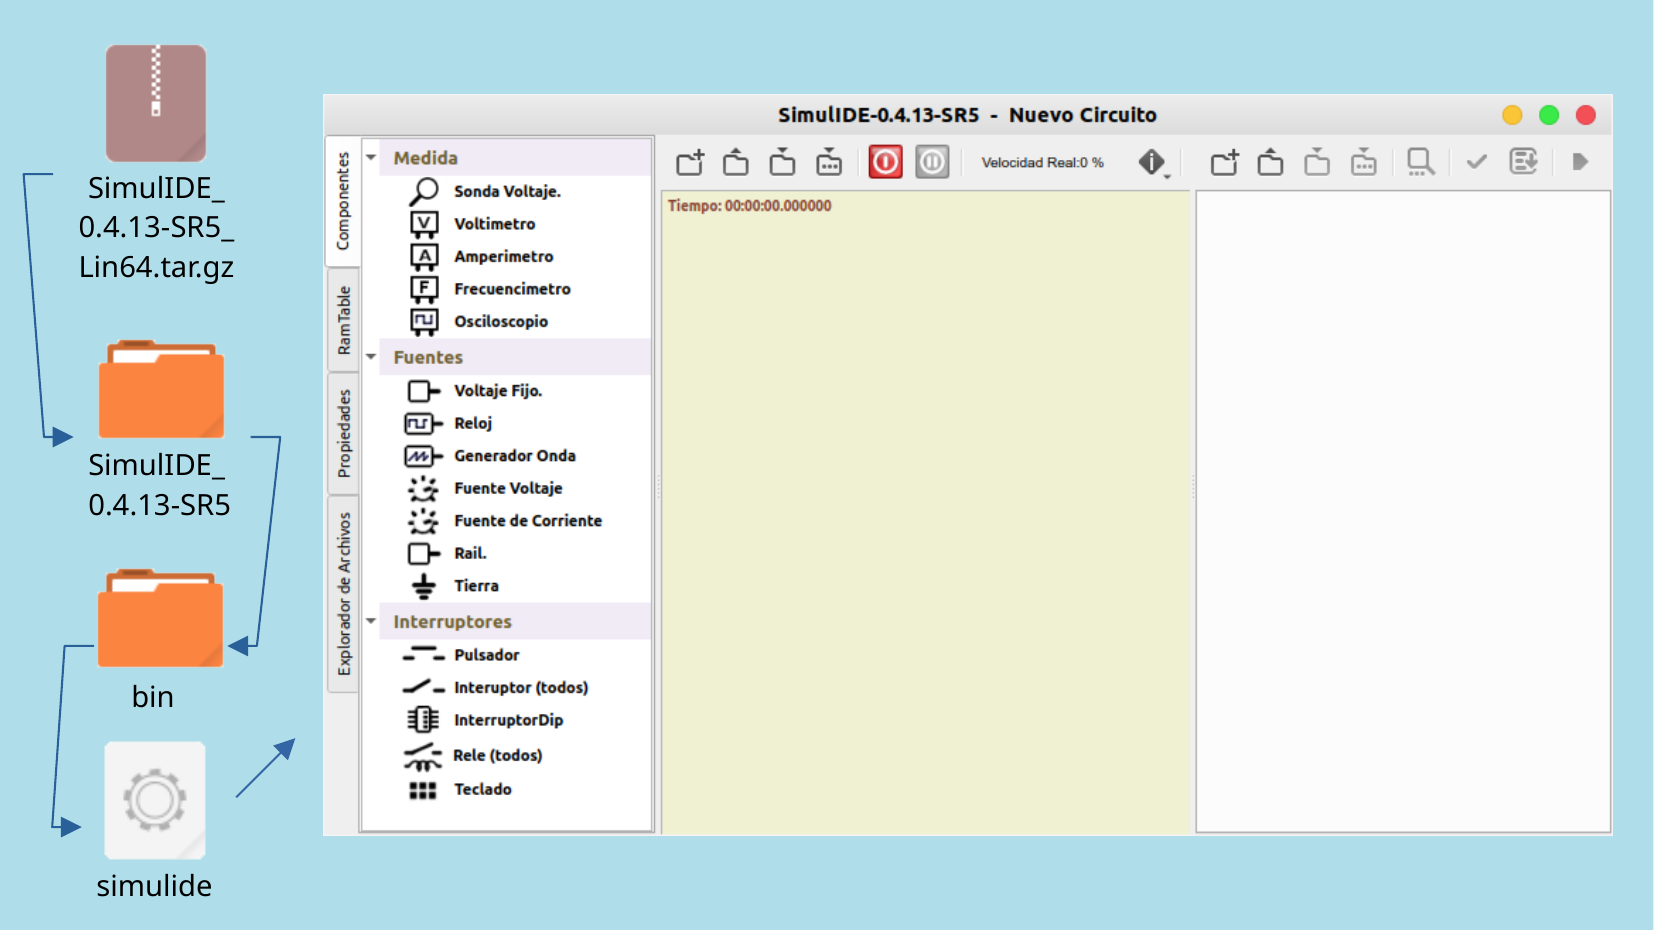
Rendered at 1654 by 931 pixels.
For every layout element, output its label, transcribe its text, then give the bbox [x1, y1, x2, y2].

picture [95, 336, 229, 443]
picture [102, 41, 211, 159]
picture [101, 738, 210, 857]
text_box SimulIDE_0.4.13-SR5 [73, 437, 251, 538]
text_box bin [116, 668, 206, 727]
picture [94, 565, 228, 672]
text_box simulide [81, 857, 259, 916]
picture [323, 94, 1613, 836]
text_box SimulIDE_ 0.4.13-SR5_ Lin64.tar.gz [53, 159, 260, 308]
